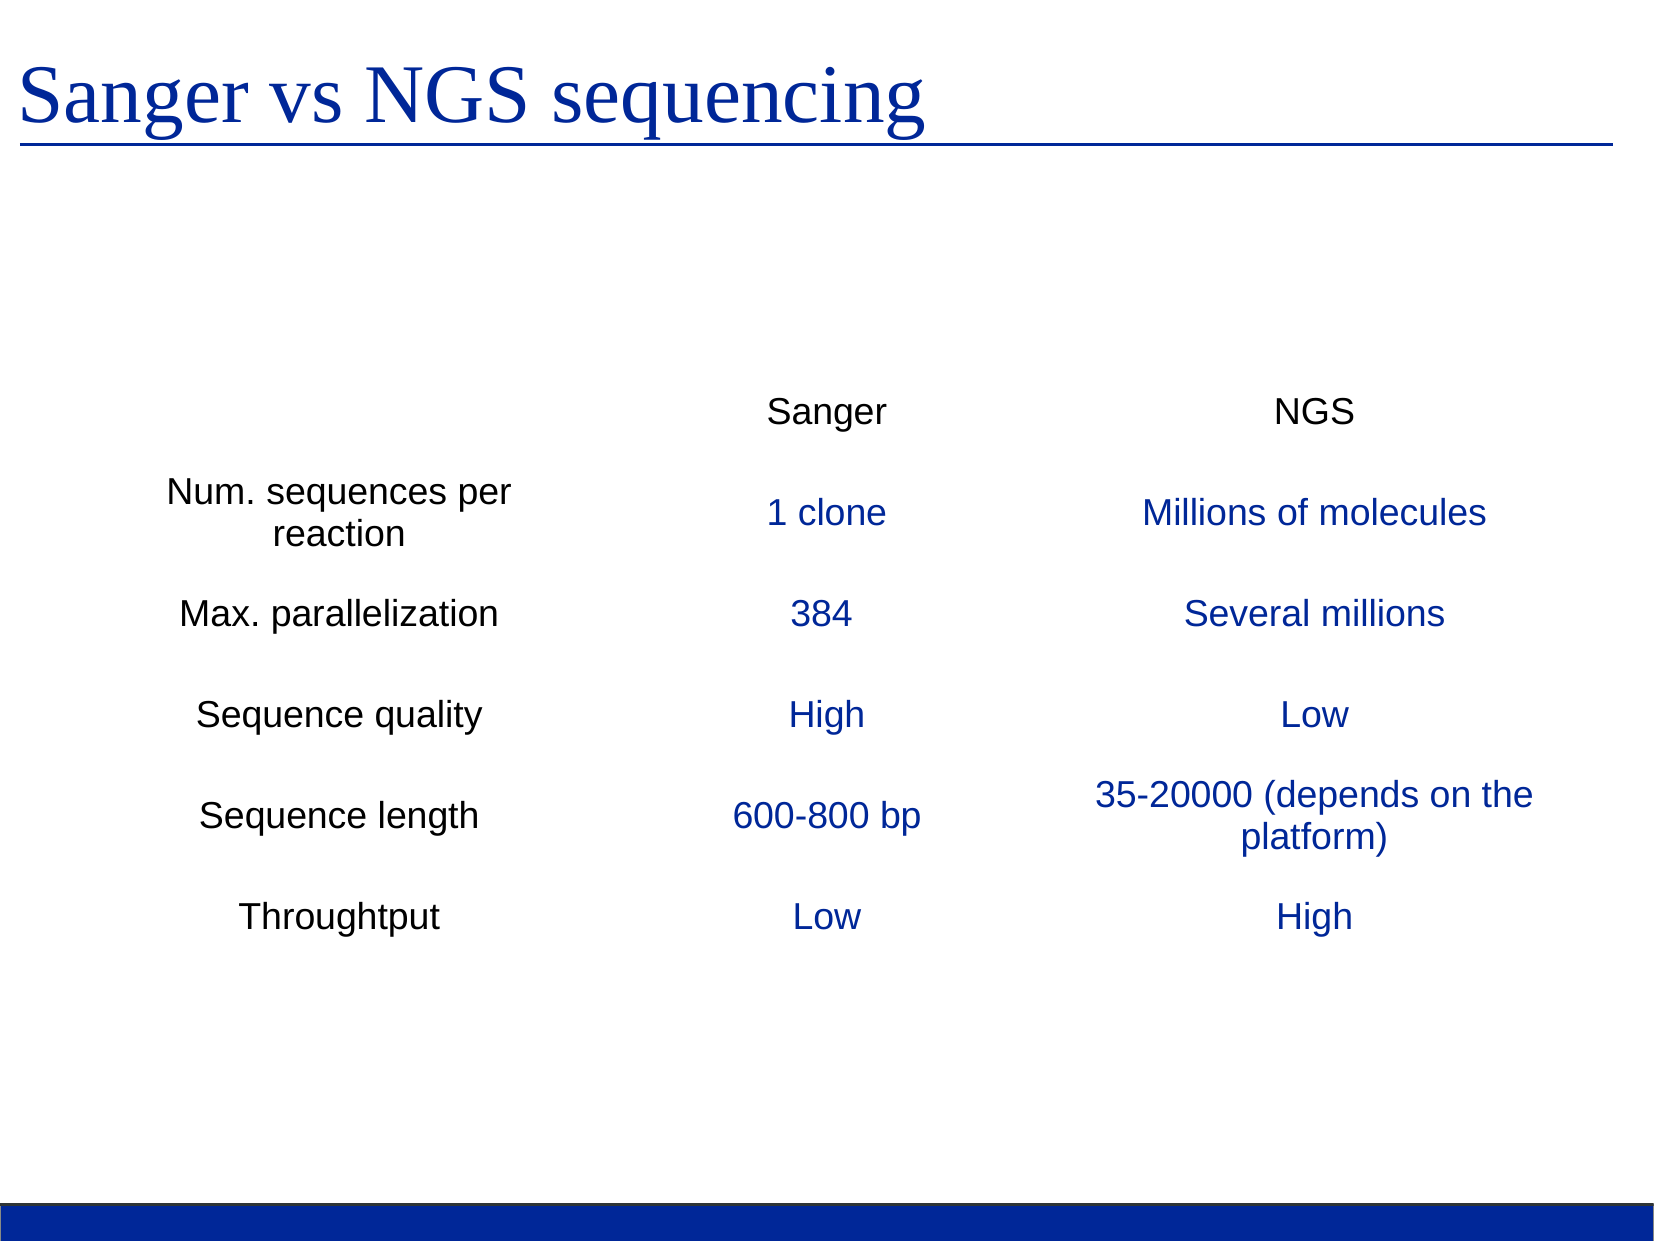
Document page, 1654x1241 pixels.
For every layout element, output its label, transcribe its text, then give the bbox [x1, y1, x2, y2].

table_cell High [583, 664, 1071, 765]
table_cell 600-800 bp [583, 765, 1071, 866]
table_cell Low [583, 866, 1071, 967]
table_cell Throughtput [95, 866, 583, 967]
table_cell Several millions [1071, 563, 1558, 664]
table_cell 35-20000 (depends on the platform) [1071, 765, 1558, 866]
table_header [95, 361, 583, 462]
table_header NGS [1071, 361, 1558, 462]
table_cell 1 clone [583, 462, 1071, 563]
table_cell Millions of molecules [1071, 462, 1558, 563]
table_cell Low [1071, 664, 1558, 765]
table_header Sanger [583, 361, 1071, 462]
table_cell 384 [583, 563, 1071, 664]
table_cell Sequence quality [95, 664, 583, 765]
title Sanger vs NGS sequencing [17, 0, 1589, 198]
table_cell High [1071, 866, 1558, 967]
table_cell Sequence length [95, 765, 583, 866]
table_cell Max. parallelization [95, 563, 583, 664]
table_cell Num. sequences per reaction [95, 462, 583, 563]
